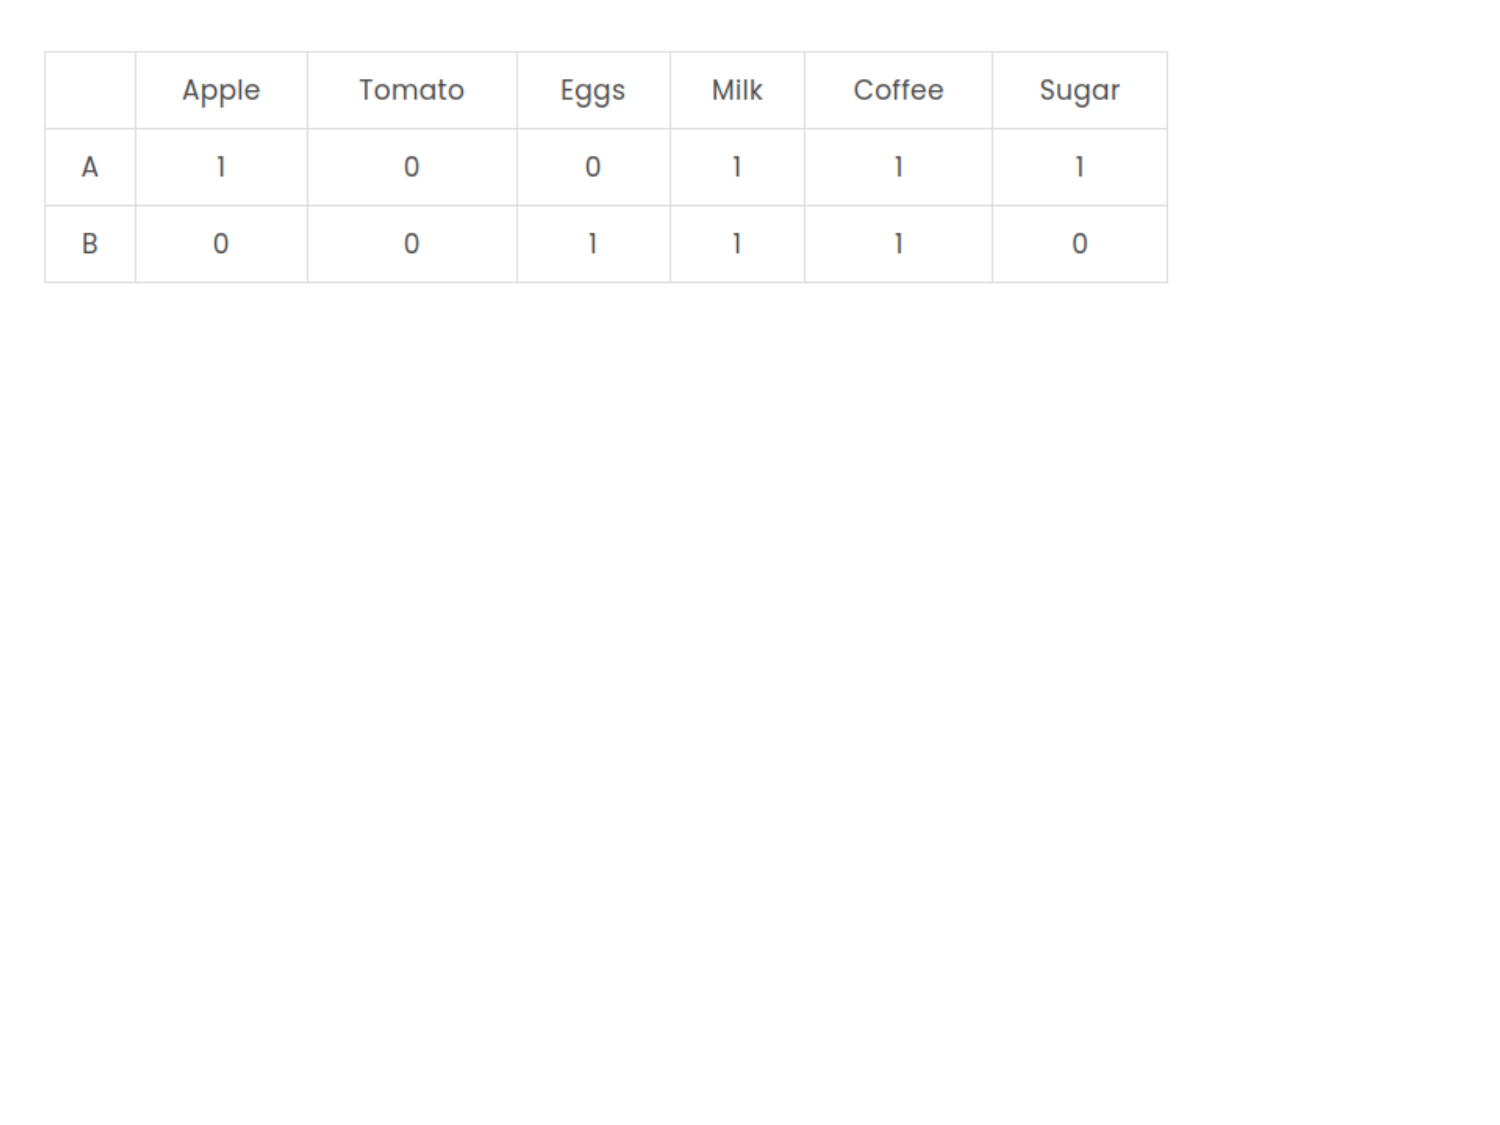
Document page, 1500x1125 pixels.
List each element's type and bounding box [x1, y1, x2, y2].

picture [32, 31, 1181, 296]
